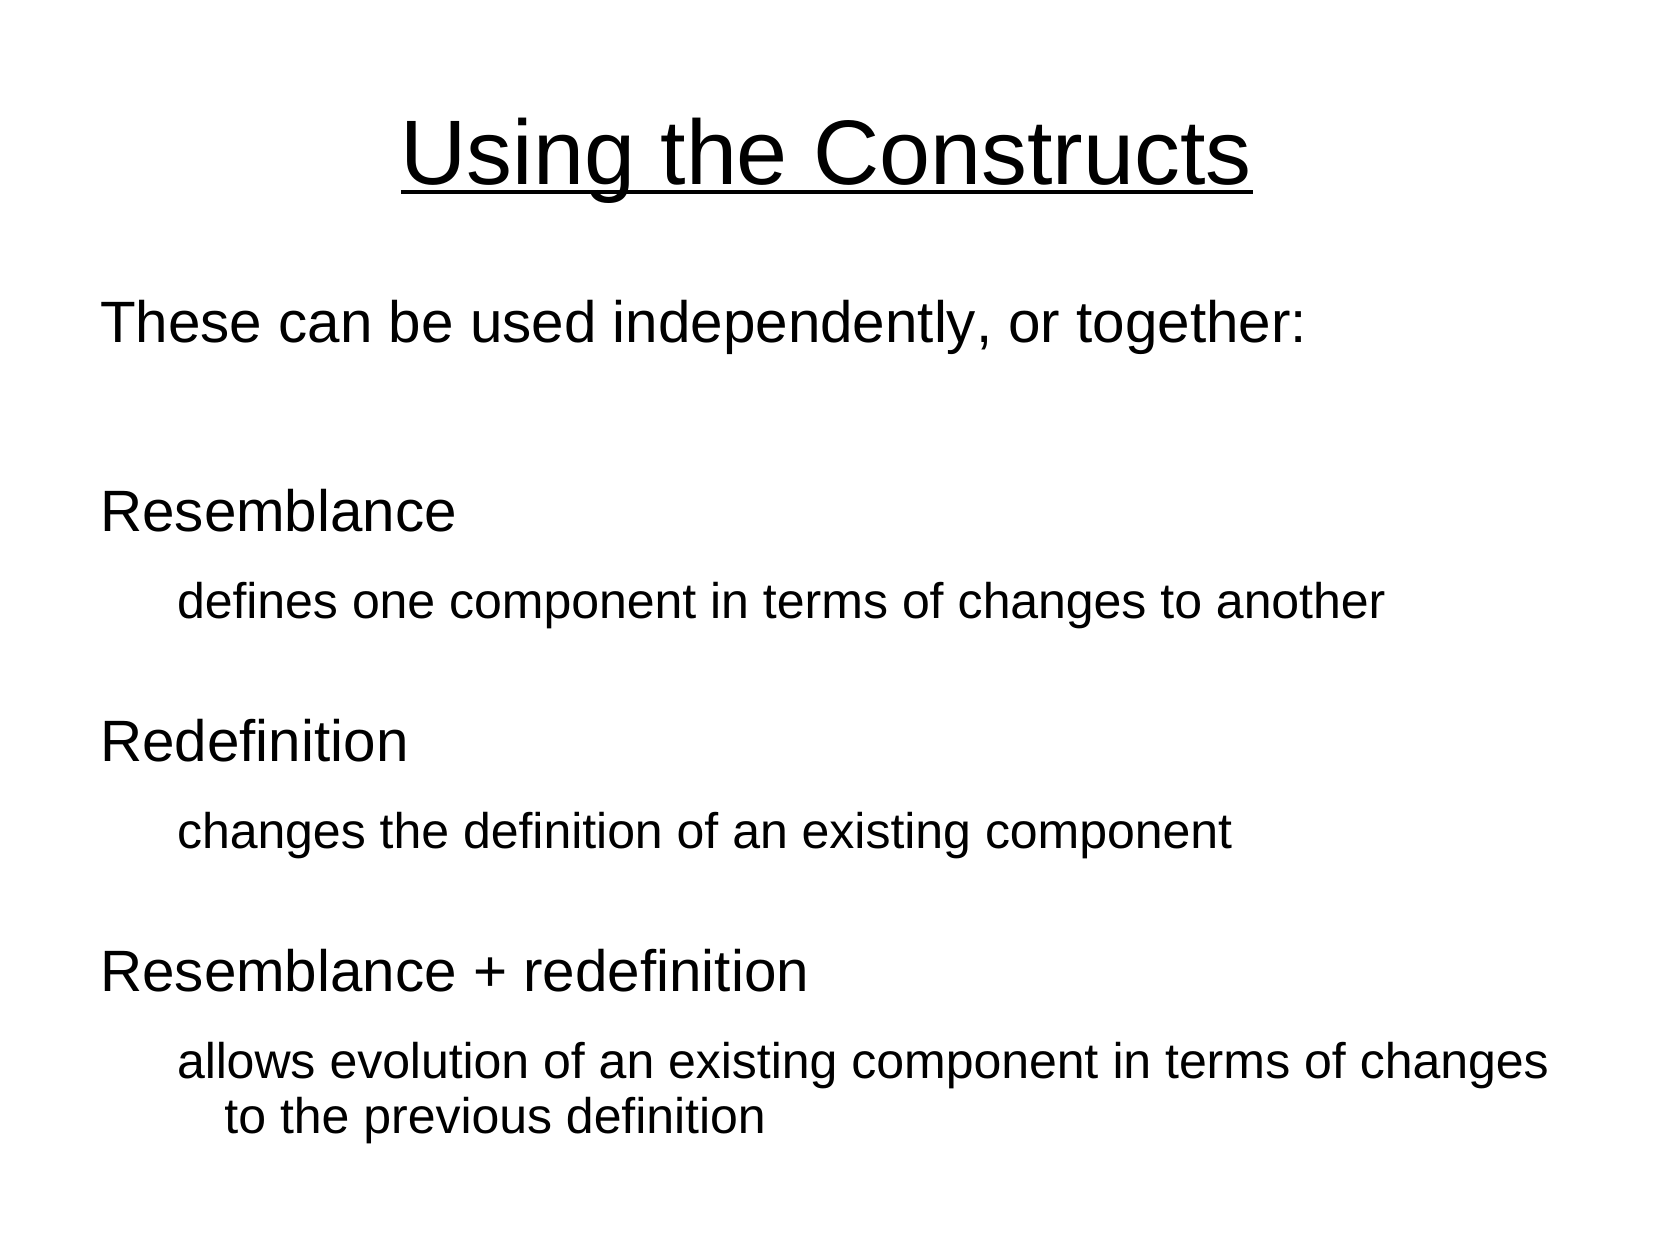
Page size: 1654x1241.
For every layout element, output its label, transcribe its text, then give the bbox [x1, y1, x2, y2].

title Using the Constructs [82, 56, 1571, 250]
list These can be used independently, or together: Resemblance defines one component in terms of changes to another Redefinition changes the definition of an existing component Resemblance + redefinition allows evolution of an existing component in terms of changes to the previous definition [82, 290, 1571, 1144]
